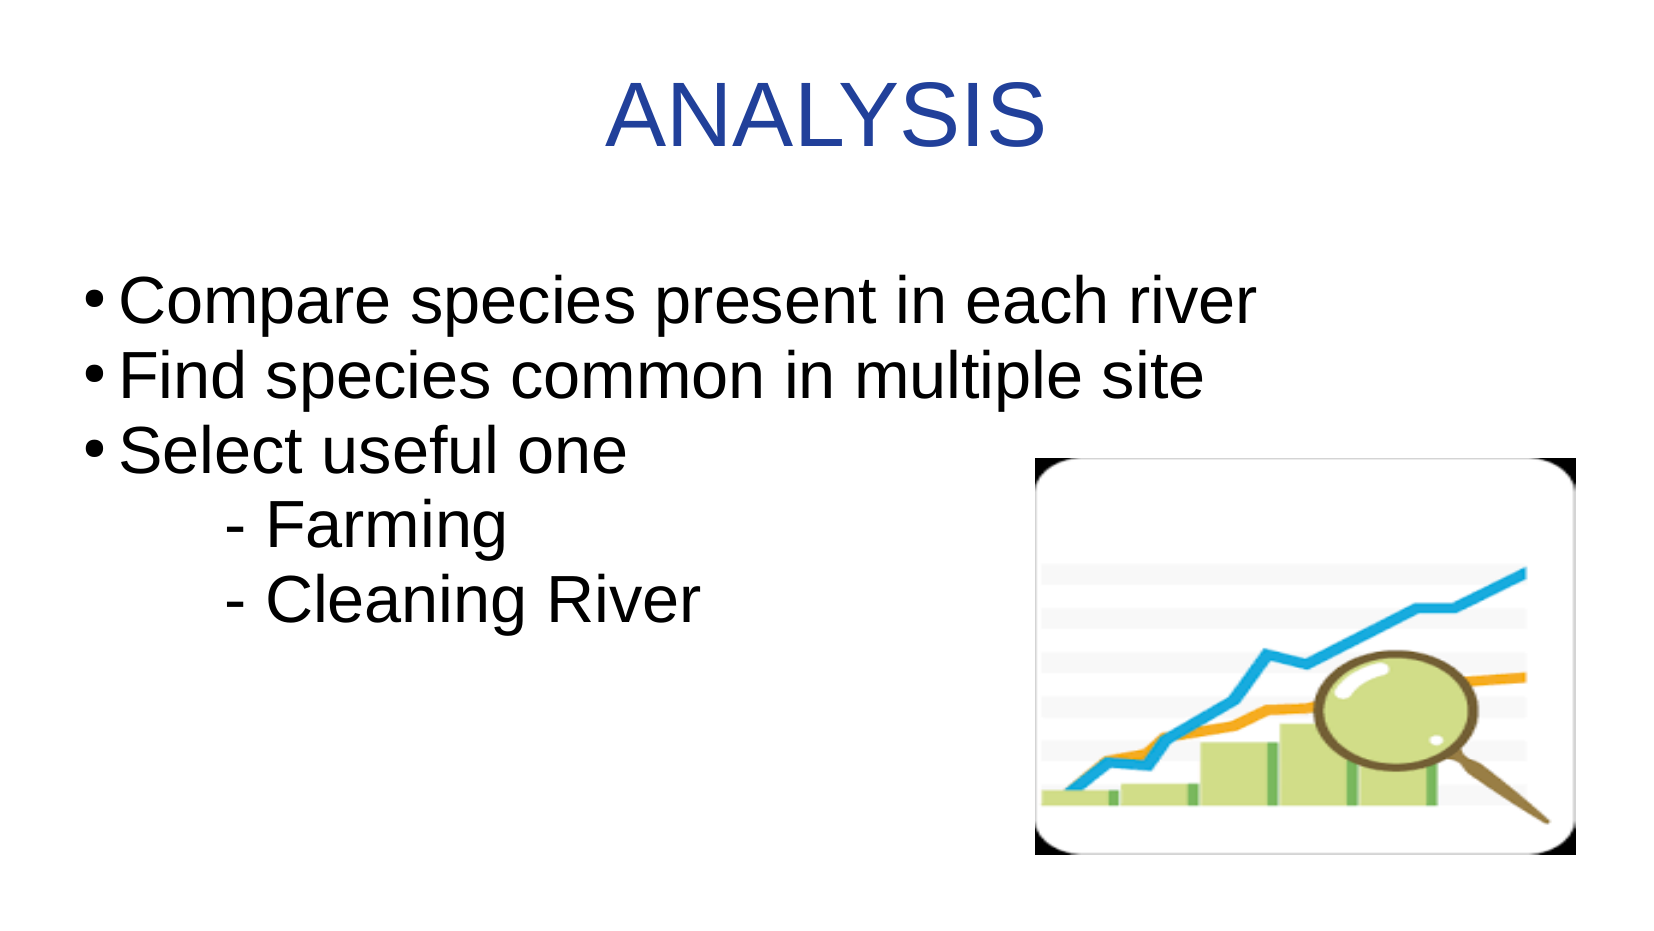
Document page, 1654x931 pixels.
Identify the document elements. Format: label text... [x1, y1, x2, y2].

title ANALYSIS [82, 37, 1571, 193]
picture [1035, 458, 1576, 856]
subtitle Compare species present in each river Find species common in multiple site Select useful one - Farming - Cleaning River [82, 217, 1571, 758]
